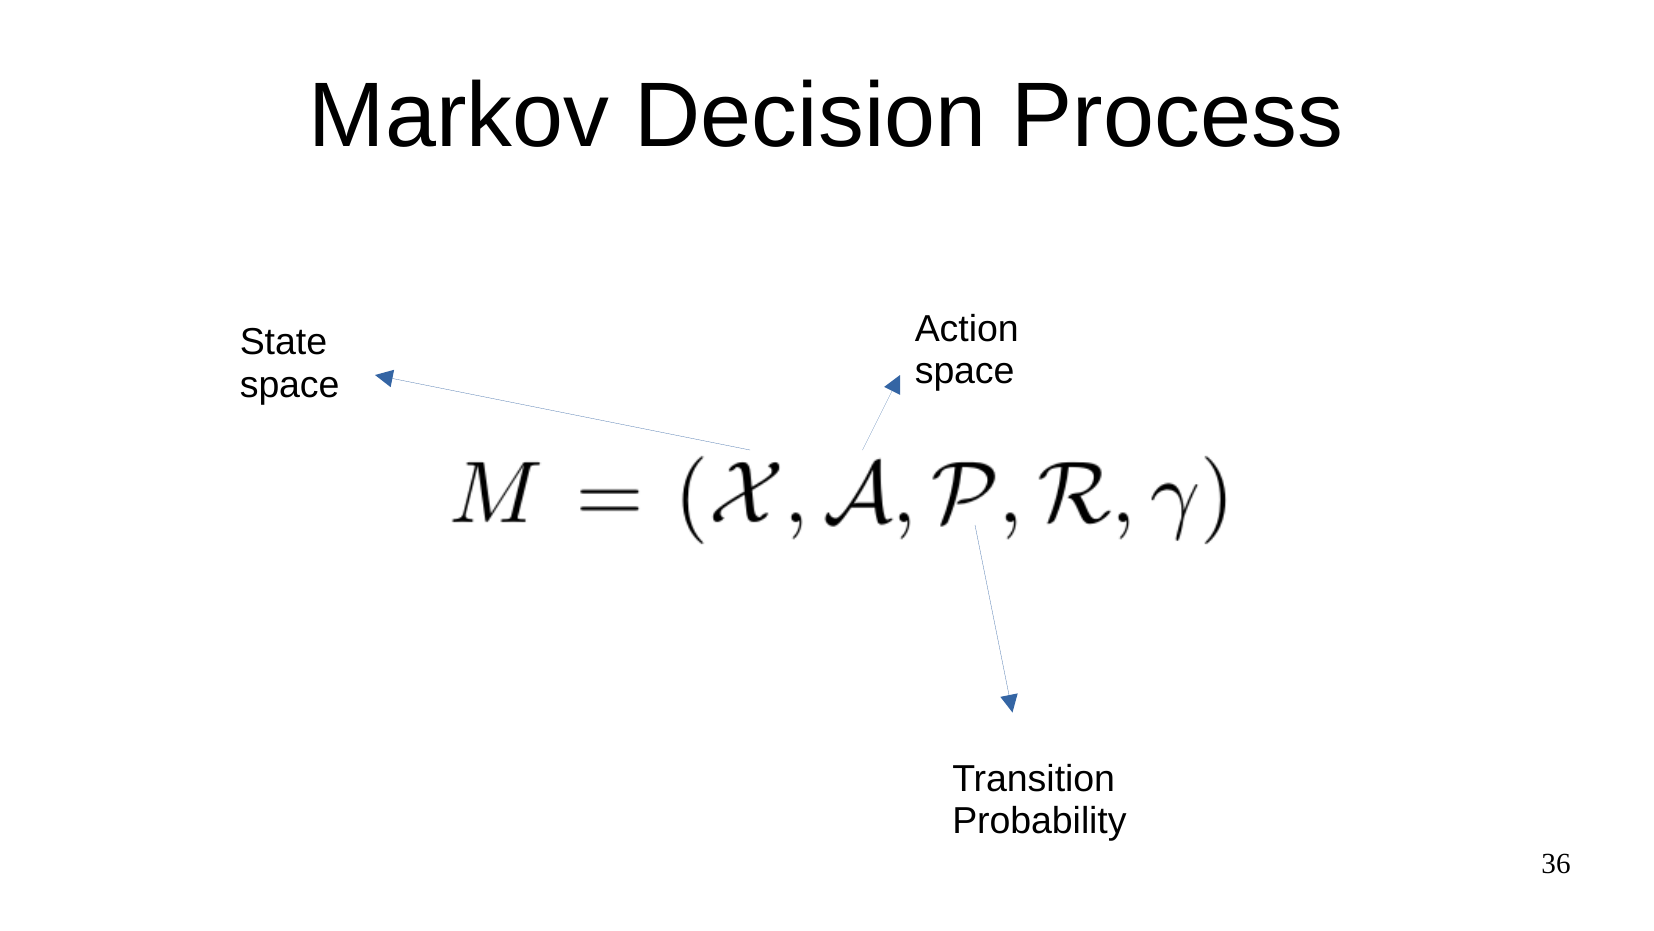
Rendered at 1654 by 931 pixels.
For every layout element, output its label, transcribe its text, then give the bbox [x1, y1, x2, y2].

text_box Action space [900, 300, 1051, 399]
picture [446, 425, 1238, 563]
text_box State space [225, 313, 376, 413]
title Markov Decision Process [82, 37, 1571, 193]
text_box Transition Probability [937, 750, 1163, 849]
